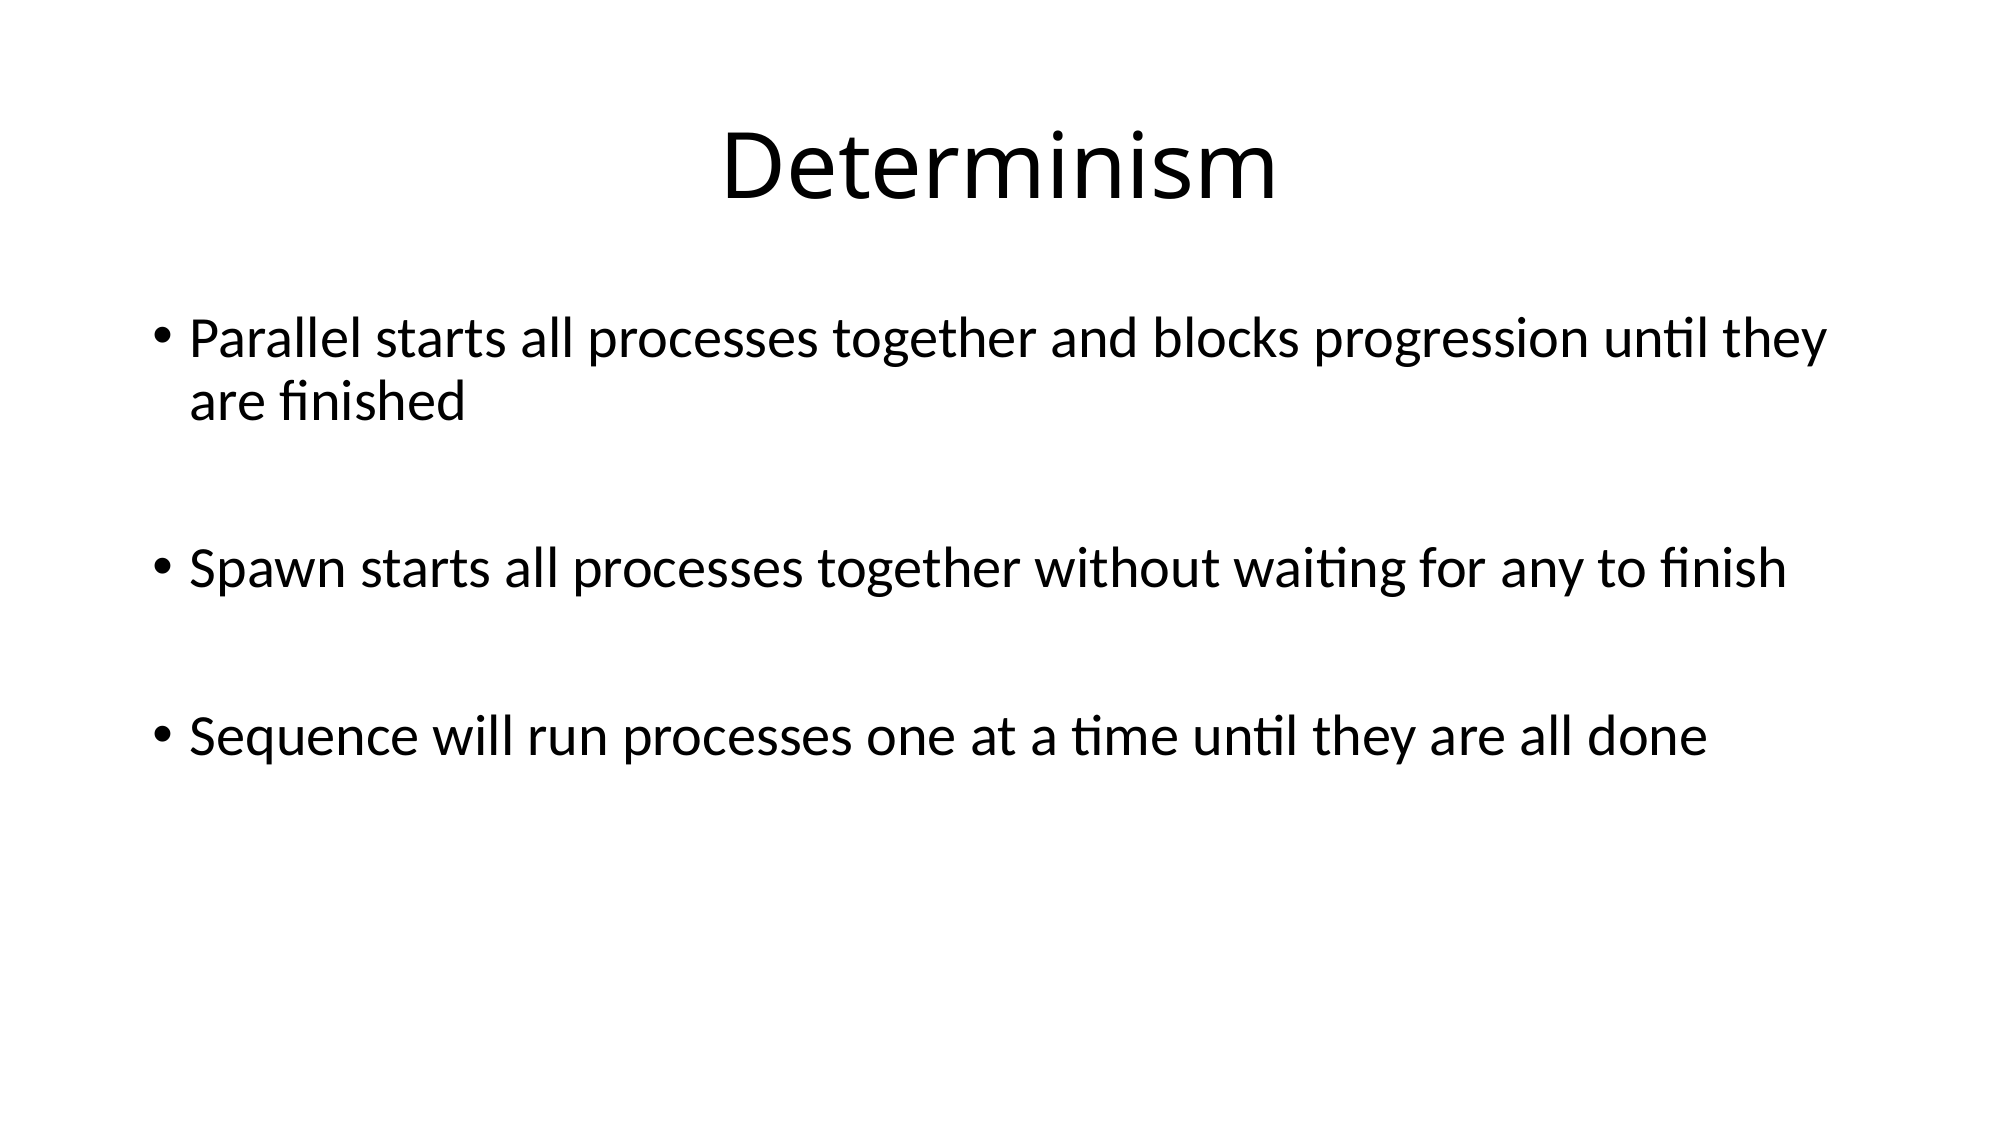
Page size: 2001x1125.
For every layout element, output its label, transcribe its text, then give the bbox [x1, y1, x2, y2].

list Parallel starts all processes together and blocks progression until they are finished Spawn starts all processes together without waiting for any to finish Sequence will run processes one at a time until they are all done [137, 299, 1863, 1014]
title Determinism [137, 59, 1863, 278]
